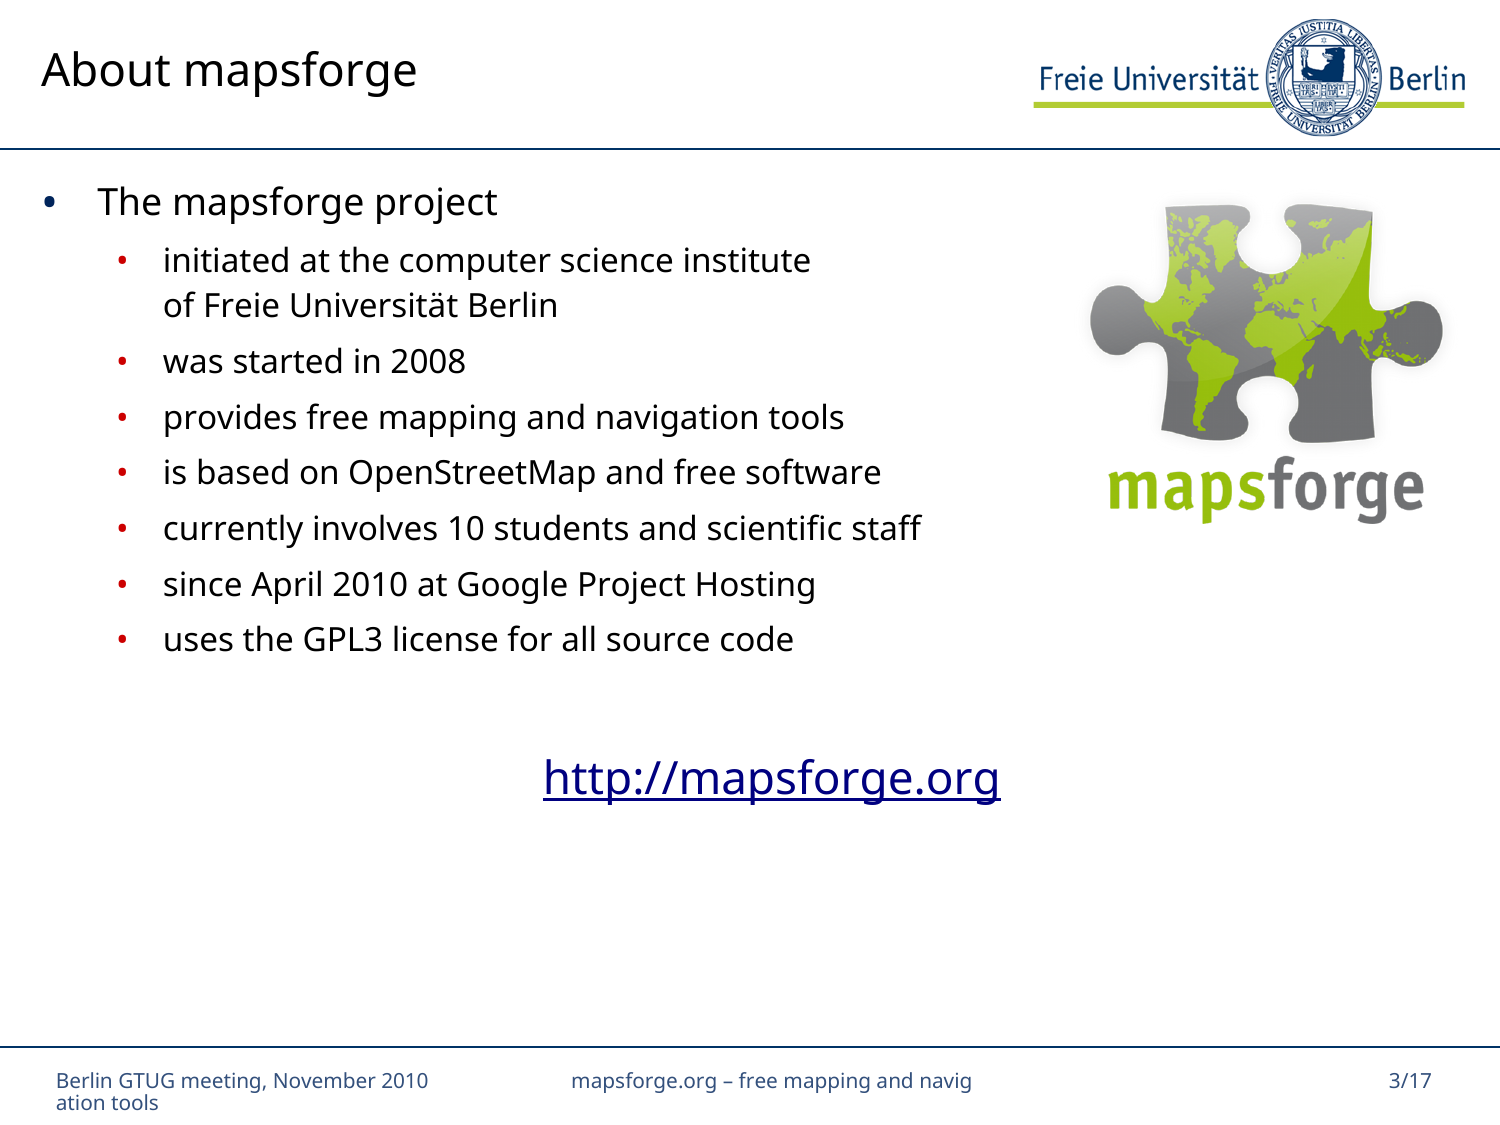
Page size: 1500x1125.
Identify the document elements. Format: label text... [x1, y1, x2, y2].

title About mapsforge [41, 0, 1016, 138]
list The mapsforge project initiated at the computer science institute of Freie Universität Berlin was started in 2008 provides free mapping and navigation tools is based on OpenStreetMap and free software currently involves 10 students and scientific staff since April 2010 at Google Project Hosting uses the GPL3 license for all source code http://mapsforge.org [41, 175, 1447, 1034]
picture [1033, 19, 1470, 137]
picture [1074, 188, 1459, 524]
